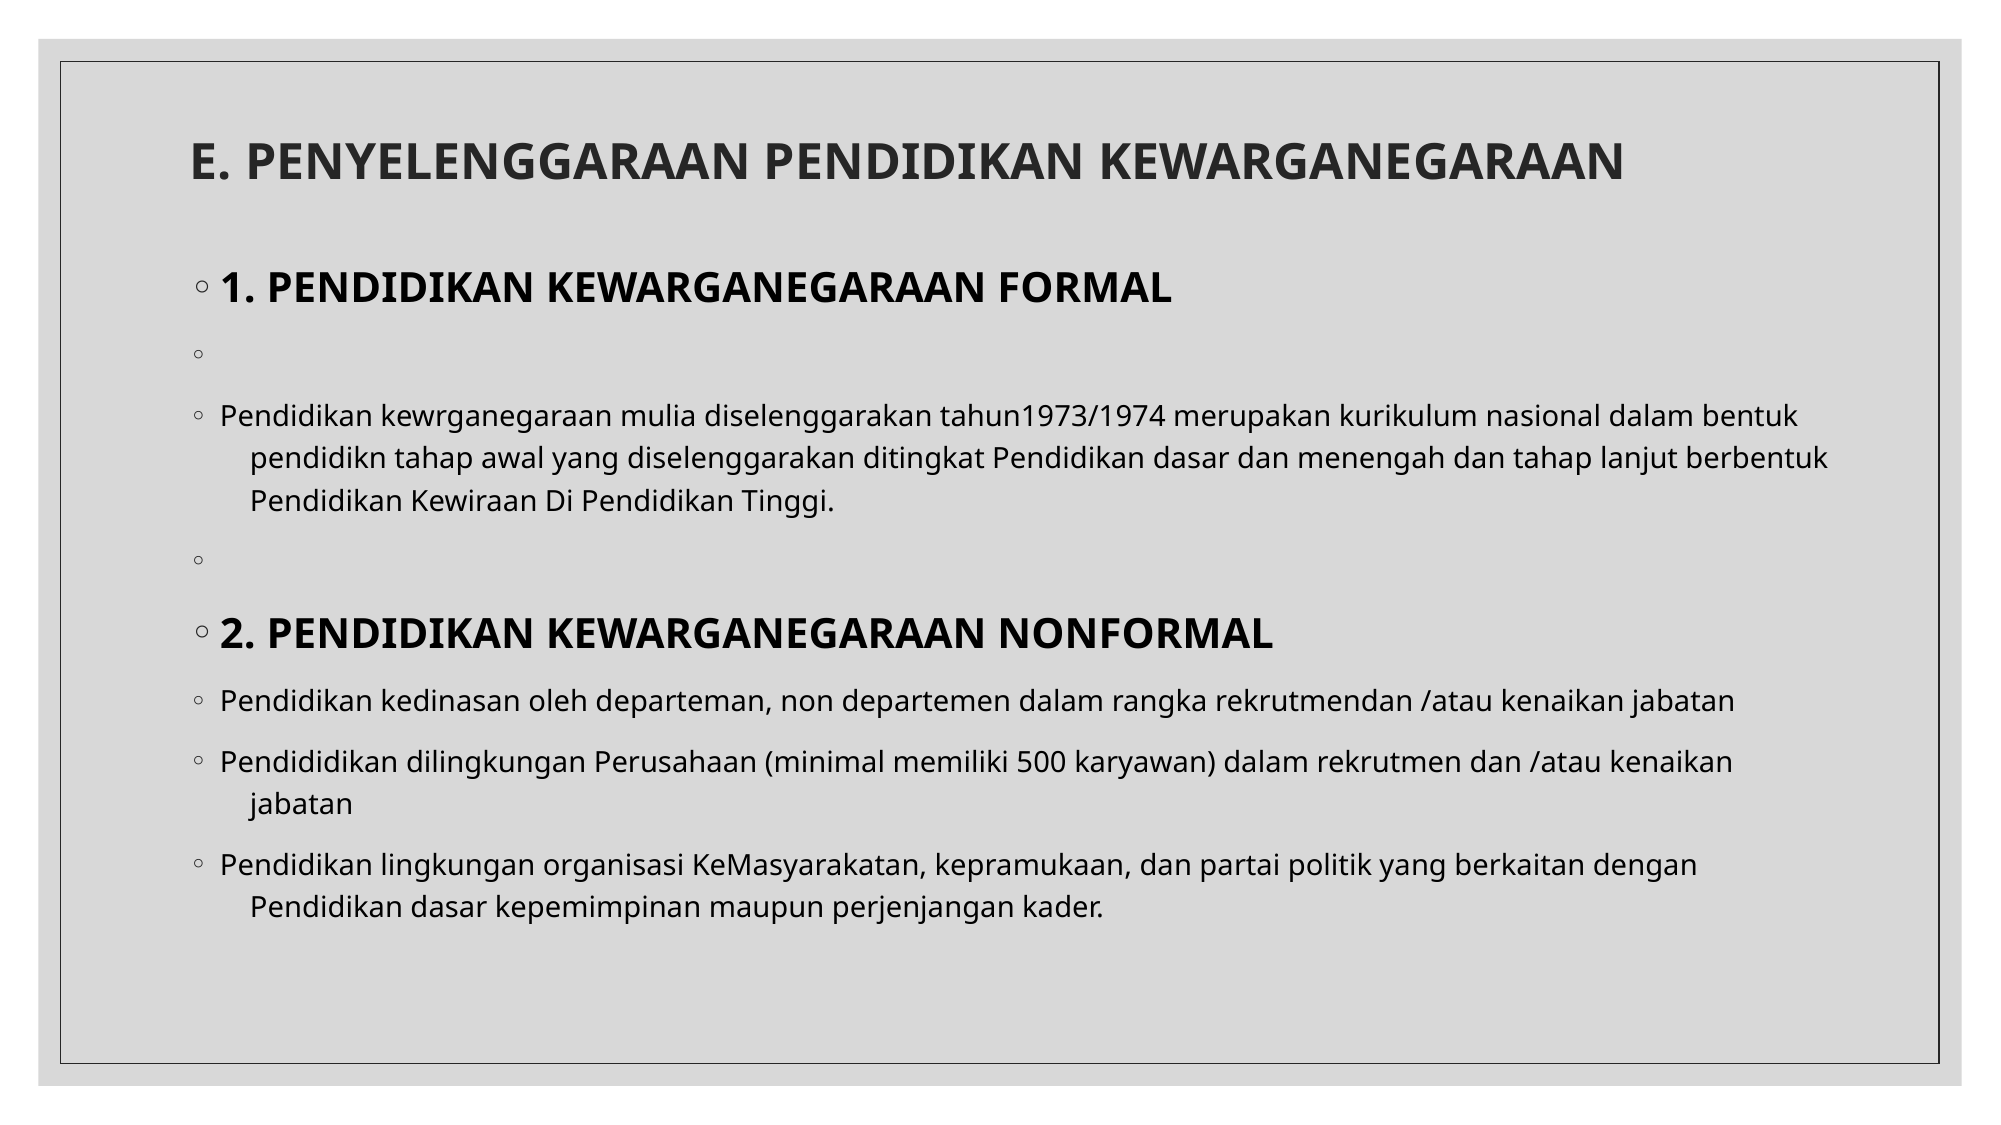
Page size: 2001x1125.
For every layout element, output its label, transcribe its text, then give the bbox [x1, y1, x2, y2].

list 1. PENDIDIKAN KEWARGANEGARAAN FORMAL Pendidikan kewrganegaraan mulia diselenggarakan tahun1973/1974 merupakan kurikulum nasional dalam bentuk pendidikn tahap awal yang diselenggarakan ditingkat Pendidikan dasar dan menengah dan tahap lanjut berbentuk Pendidikan Kewiraan Di Pendidikan Tinggi. 2. PENDIDIKAN KEWARGANEGARAAN NONFORMAL Pendidikan kedinasan oleh departeman, non departemen dalam rangka rekrutmendan /atau kenaikan jabatan Pendididikan dilingkungan Perusahaan (minimal memiliki 500 karyawan) dalam rekrutmen dan /atau kenaikan jabatan Pendidikan lingkungan organisasi KeMasyarakatan, kepramukaan, dan partai politik yang berkaitan dengan Pendidikan dasar kepemimpinan maupun perjenjangan kader. [174, 243, 1859, 977]
title E. PENYELENGGARAAN PENDIDIKAN KEWARGANEGARAAN [174, 105, 1835, 223]
